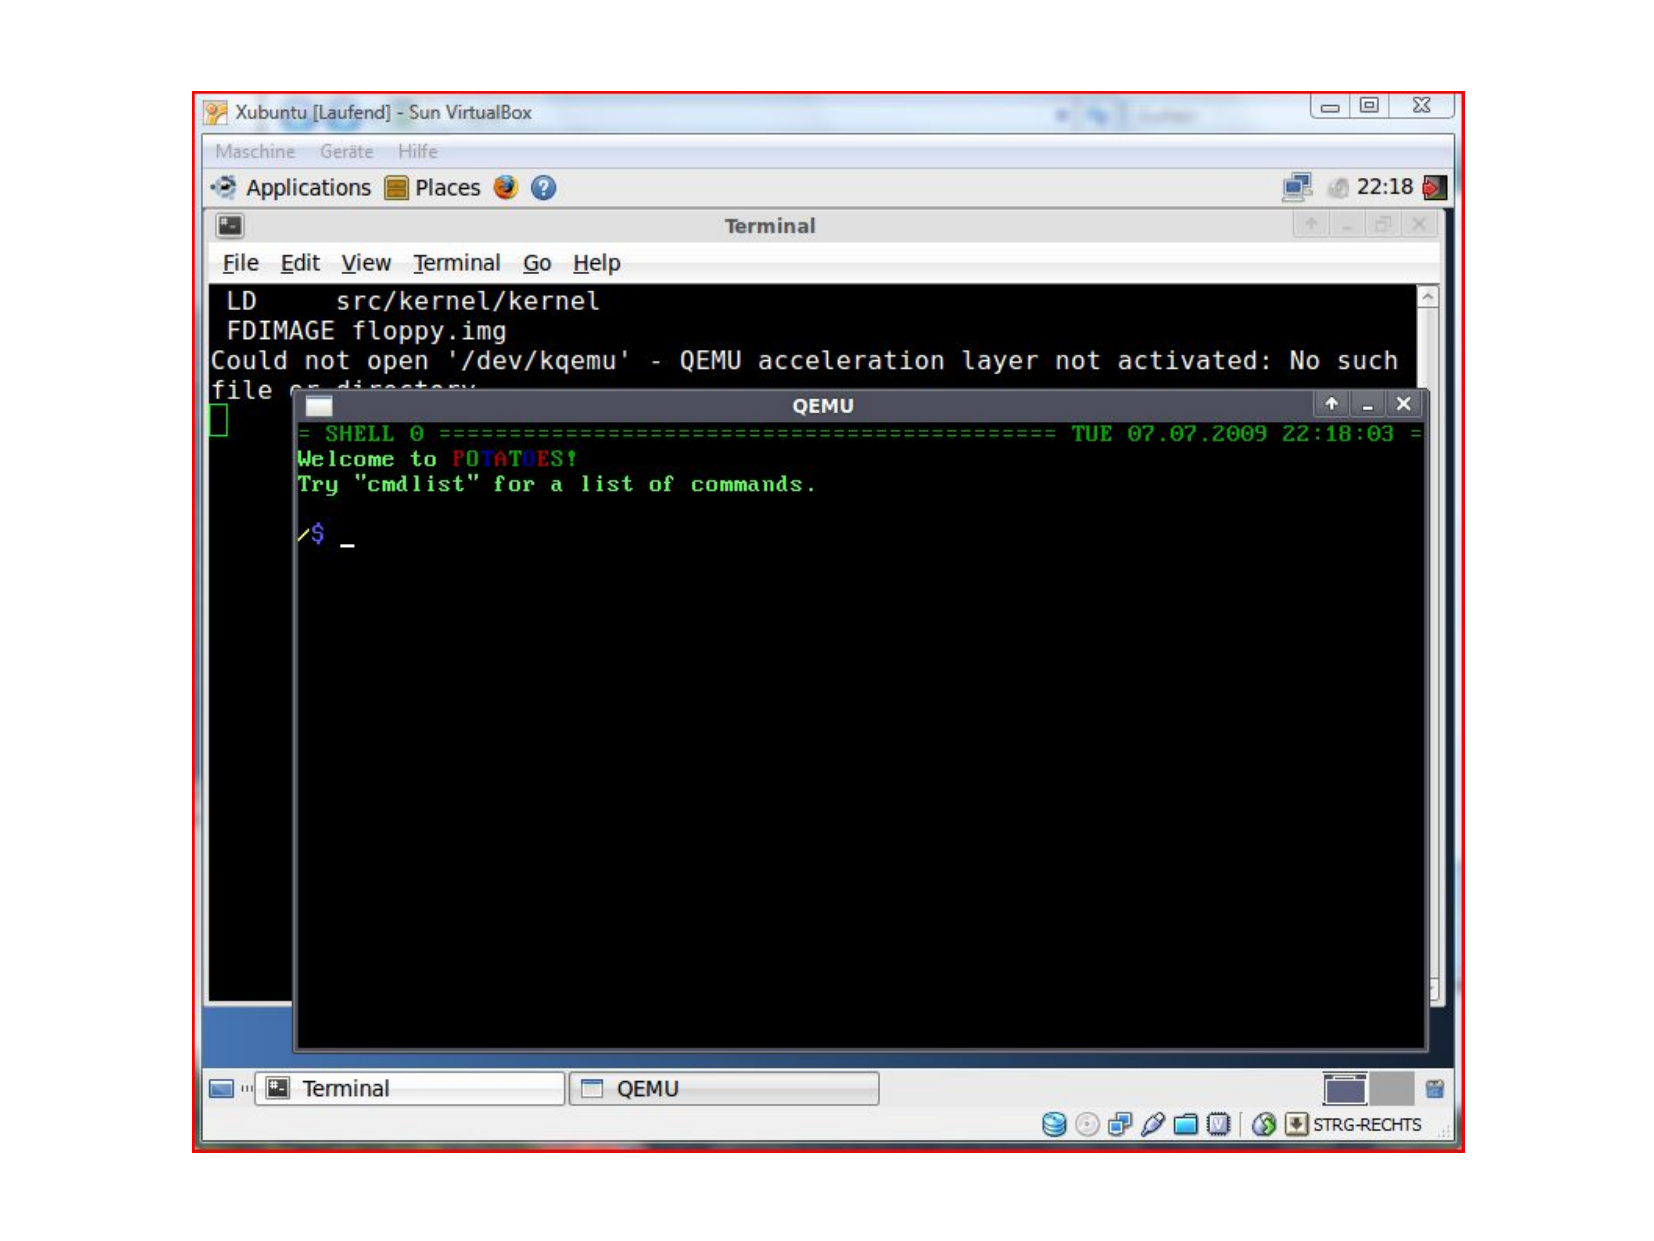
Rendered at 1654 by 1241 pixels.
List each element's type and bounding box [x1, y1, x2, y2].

picture [192, 91, 1465, 1153]
